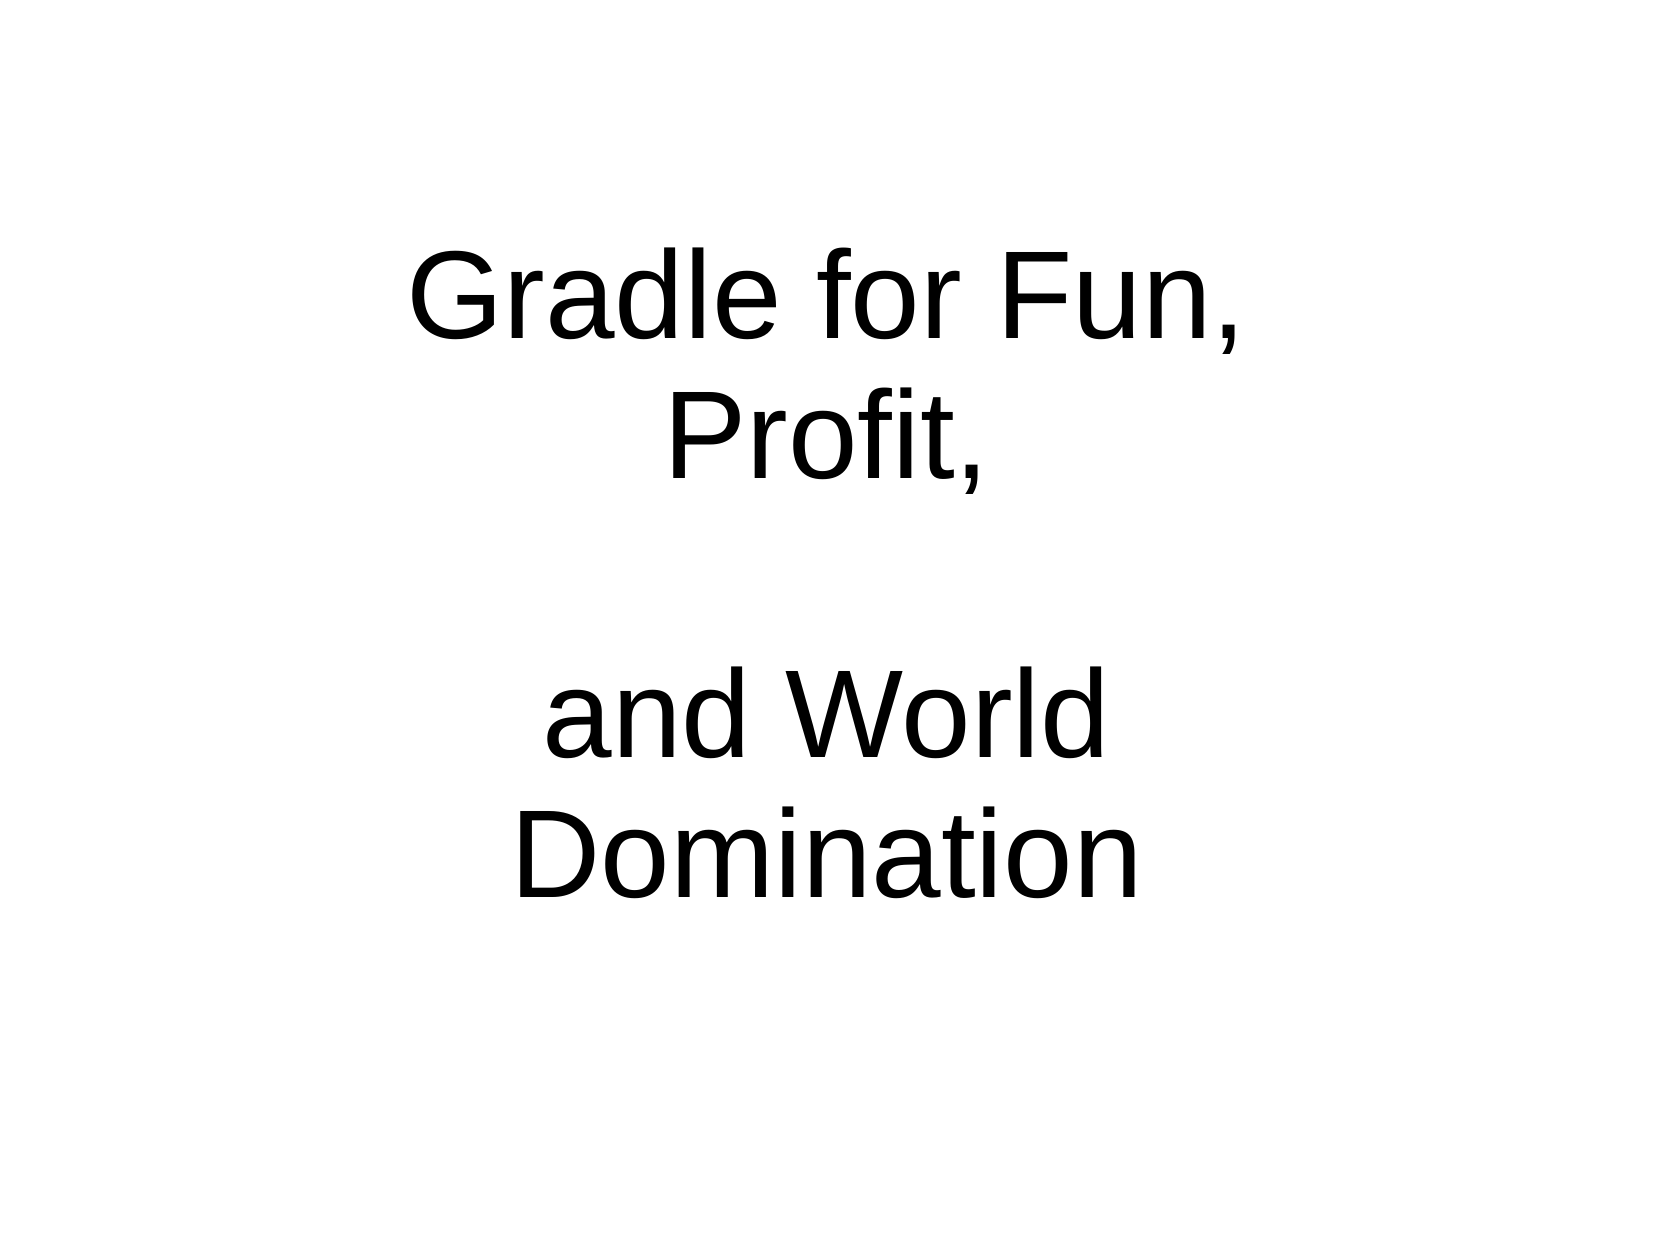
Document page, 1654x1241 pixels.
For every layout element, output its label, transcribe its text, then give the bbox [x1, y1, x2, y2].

text_box Gradle for Fun, Profit, and World Domination [241, 217, 1412, 932]
